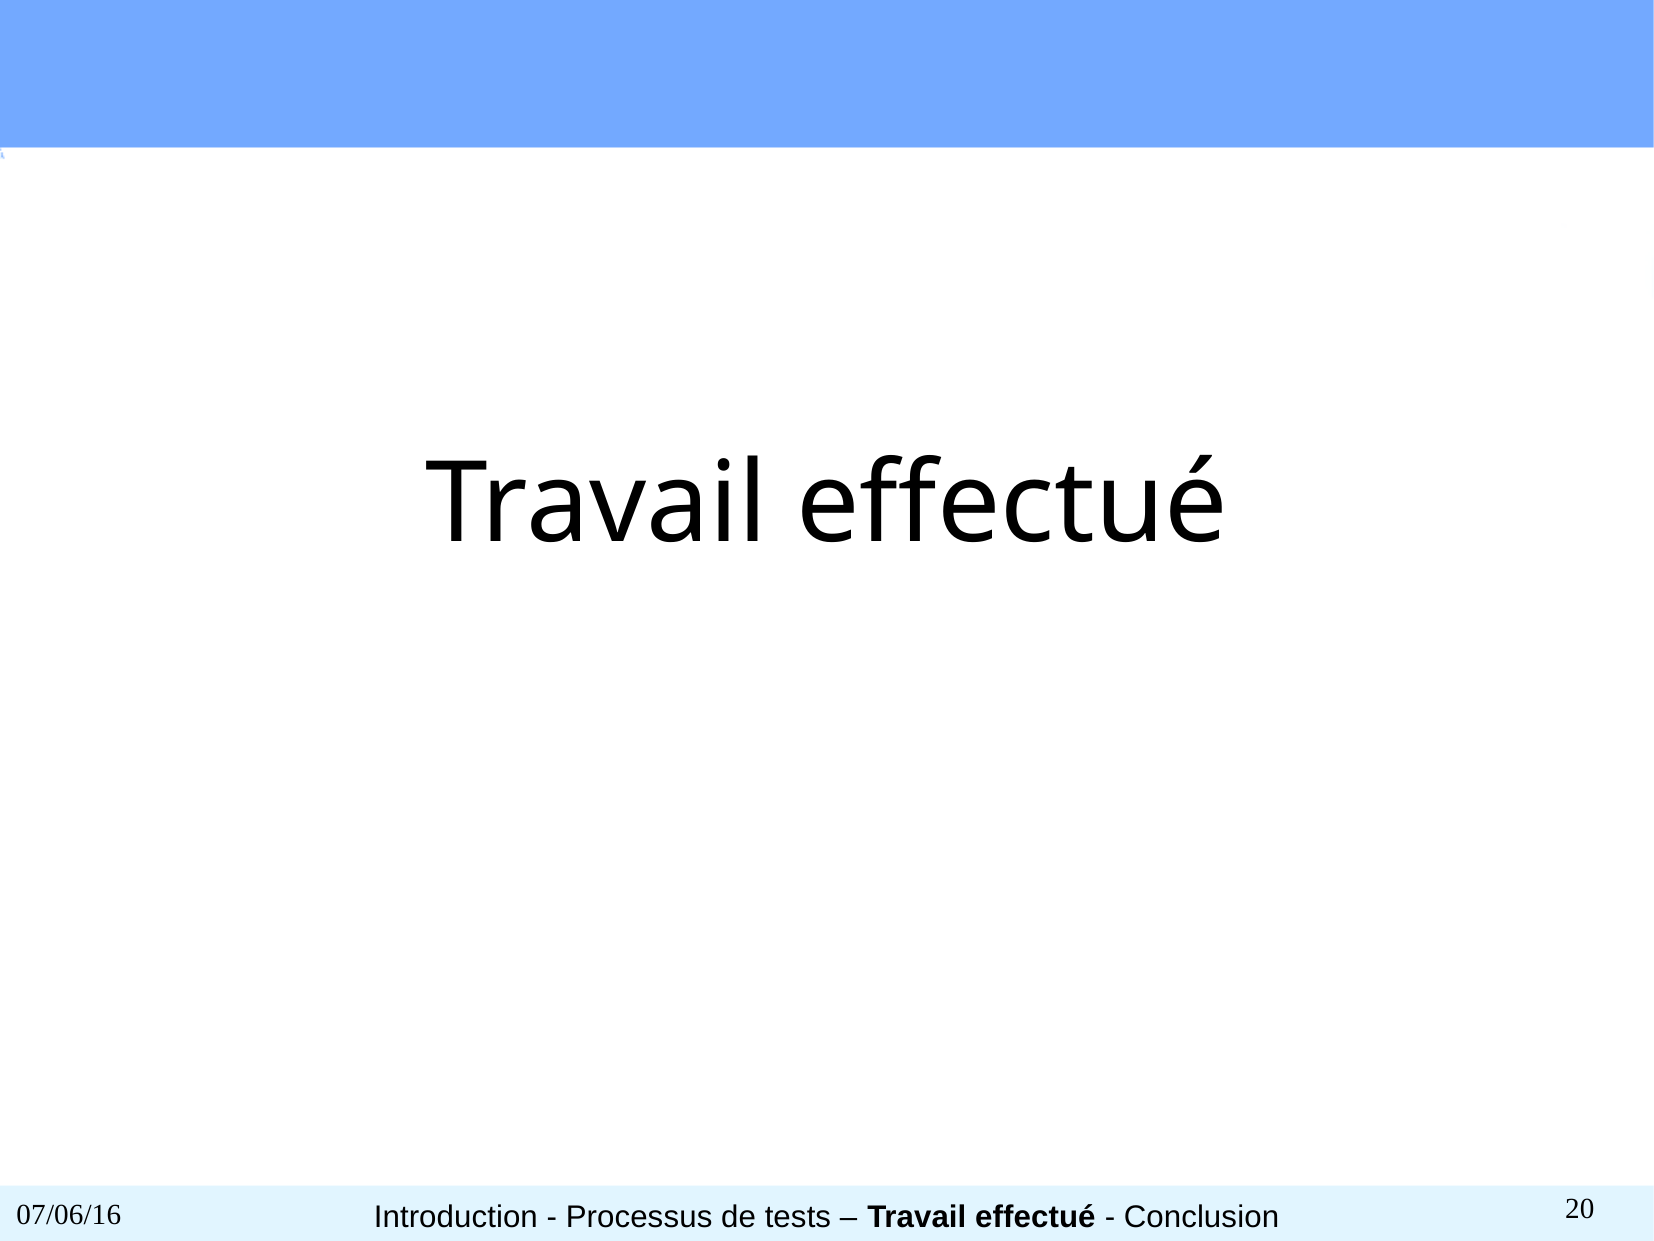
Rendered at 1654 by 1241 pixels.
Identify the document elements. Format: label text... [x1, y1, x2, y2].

picture [0, 687, 1654, 1241]
title Travail effectué [0, 308, 1654, 687]
picture [0, 0, 1654, 308]
